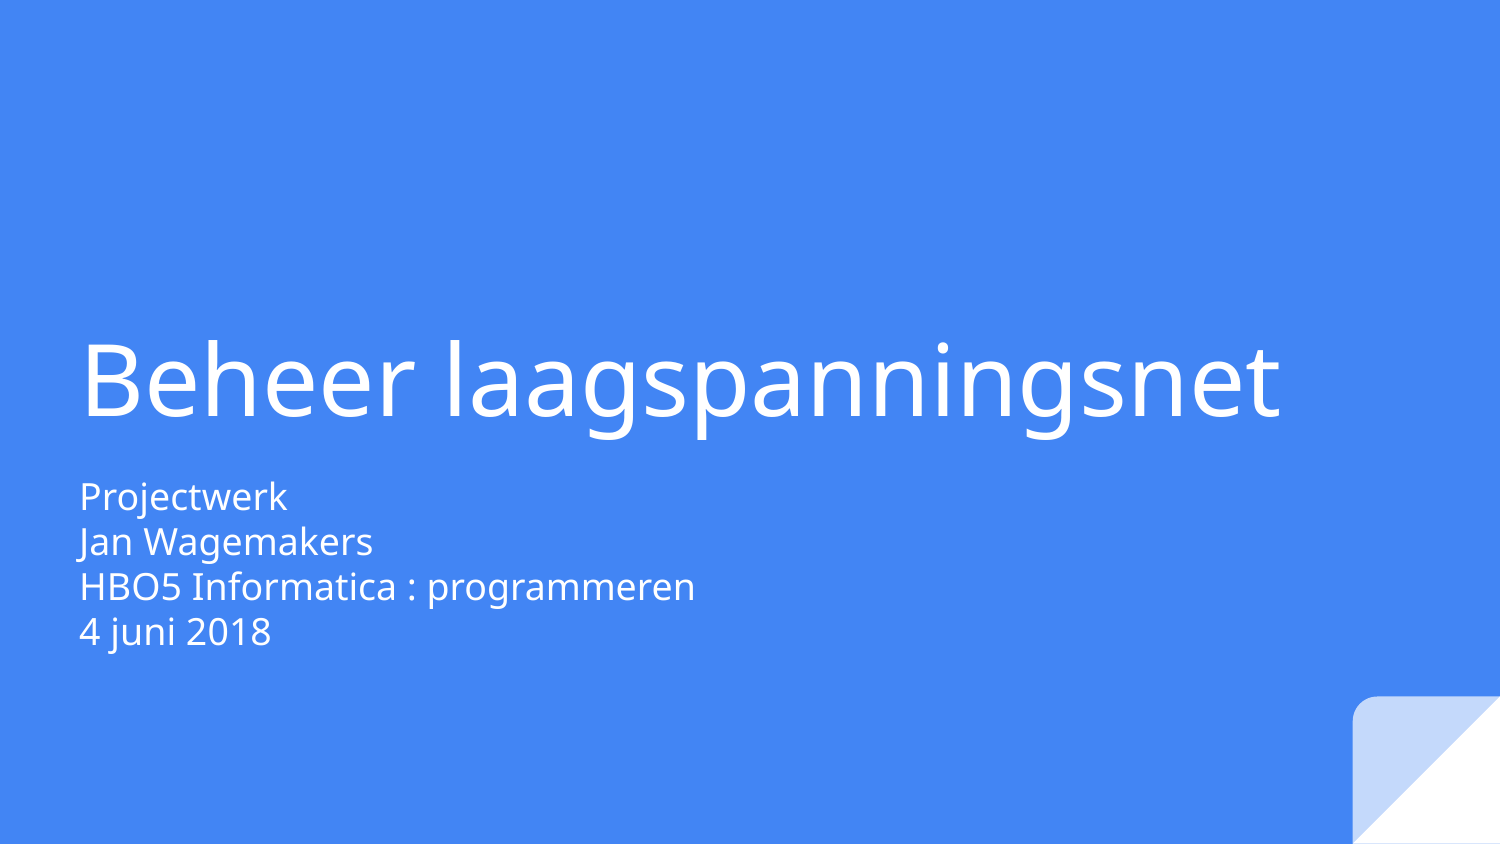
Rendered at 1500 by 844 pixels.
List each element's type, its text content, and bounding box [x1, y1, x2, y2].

title Beheer laagspanningsnet [64, 298, 1413, 452]
subtitle Projectwerk Jan Wagemakers HBO5 Informatica : programmeren 4 juni 2018 [64, 457, 1413, 681]
